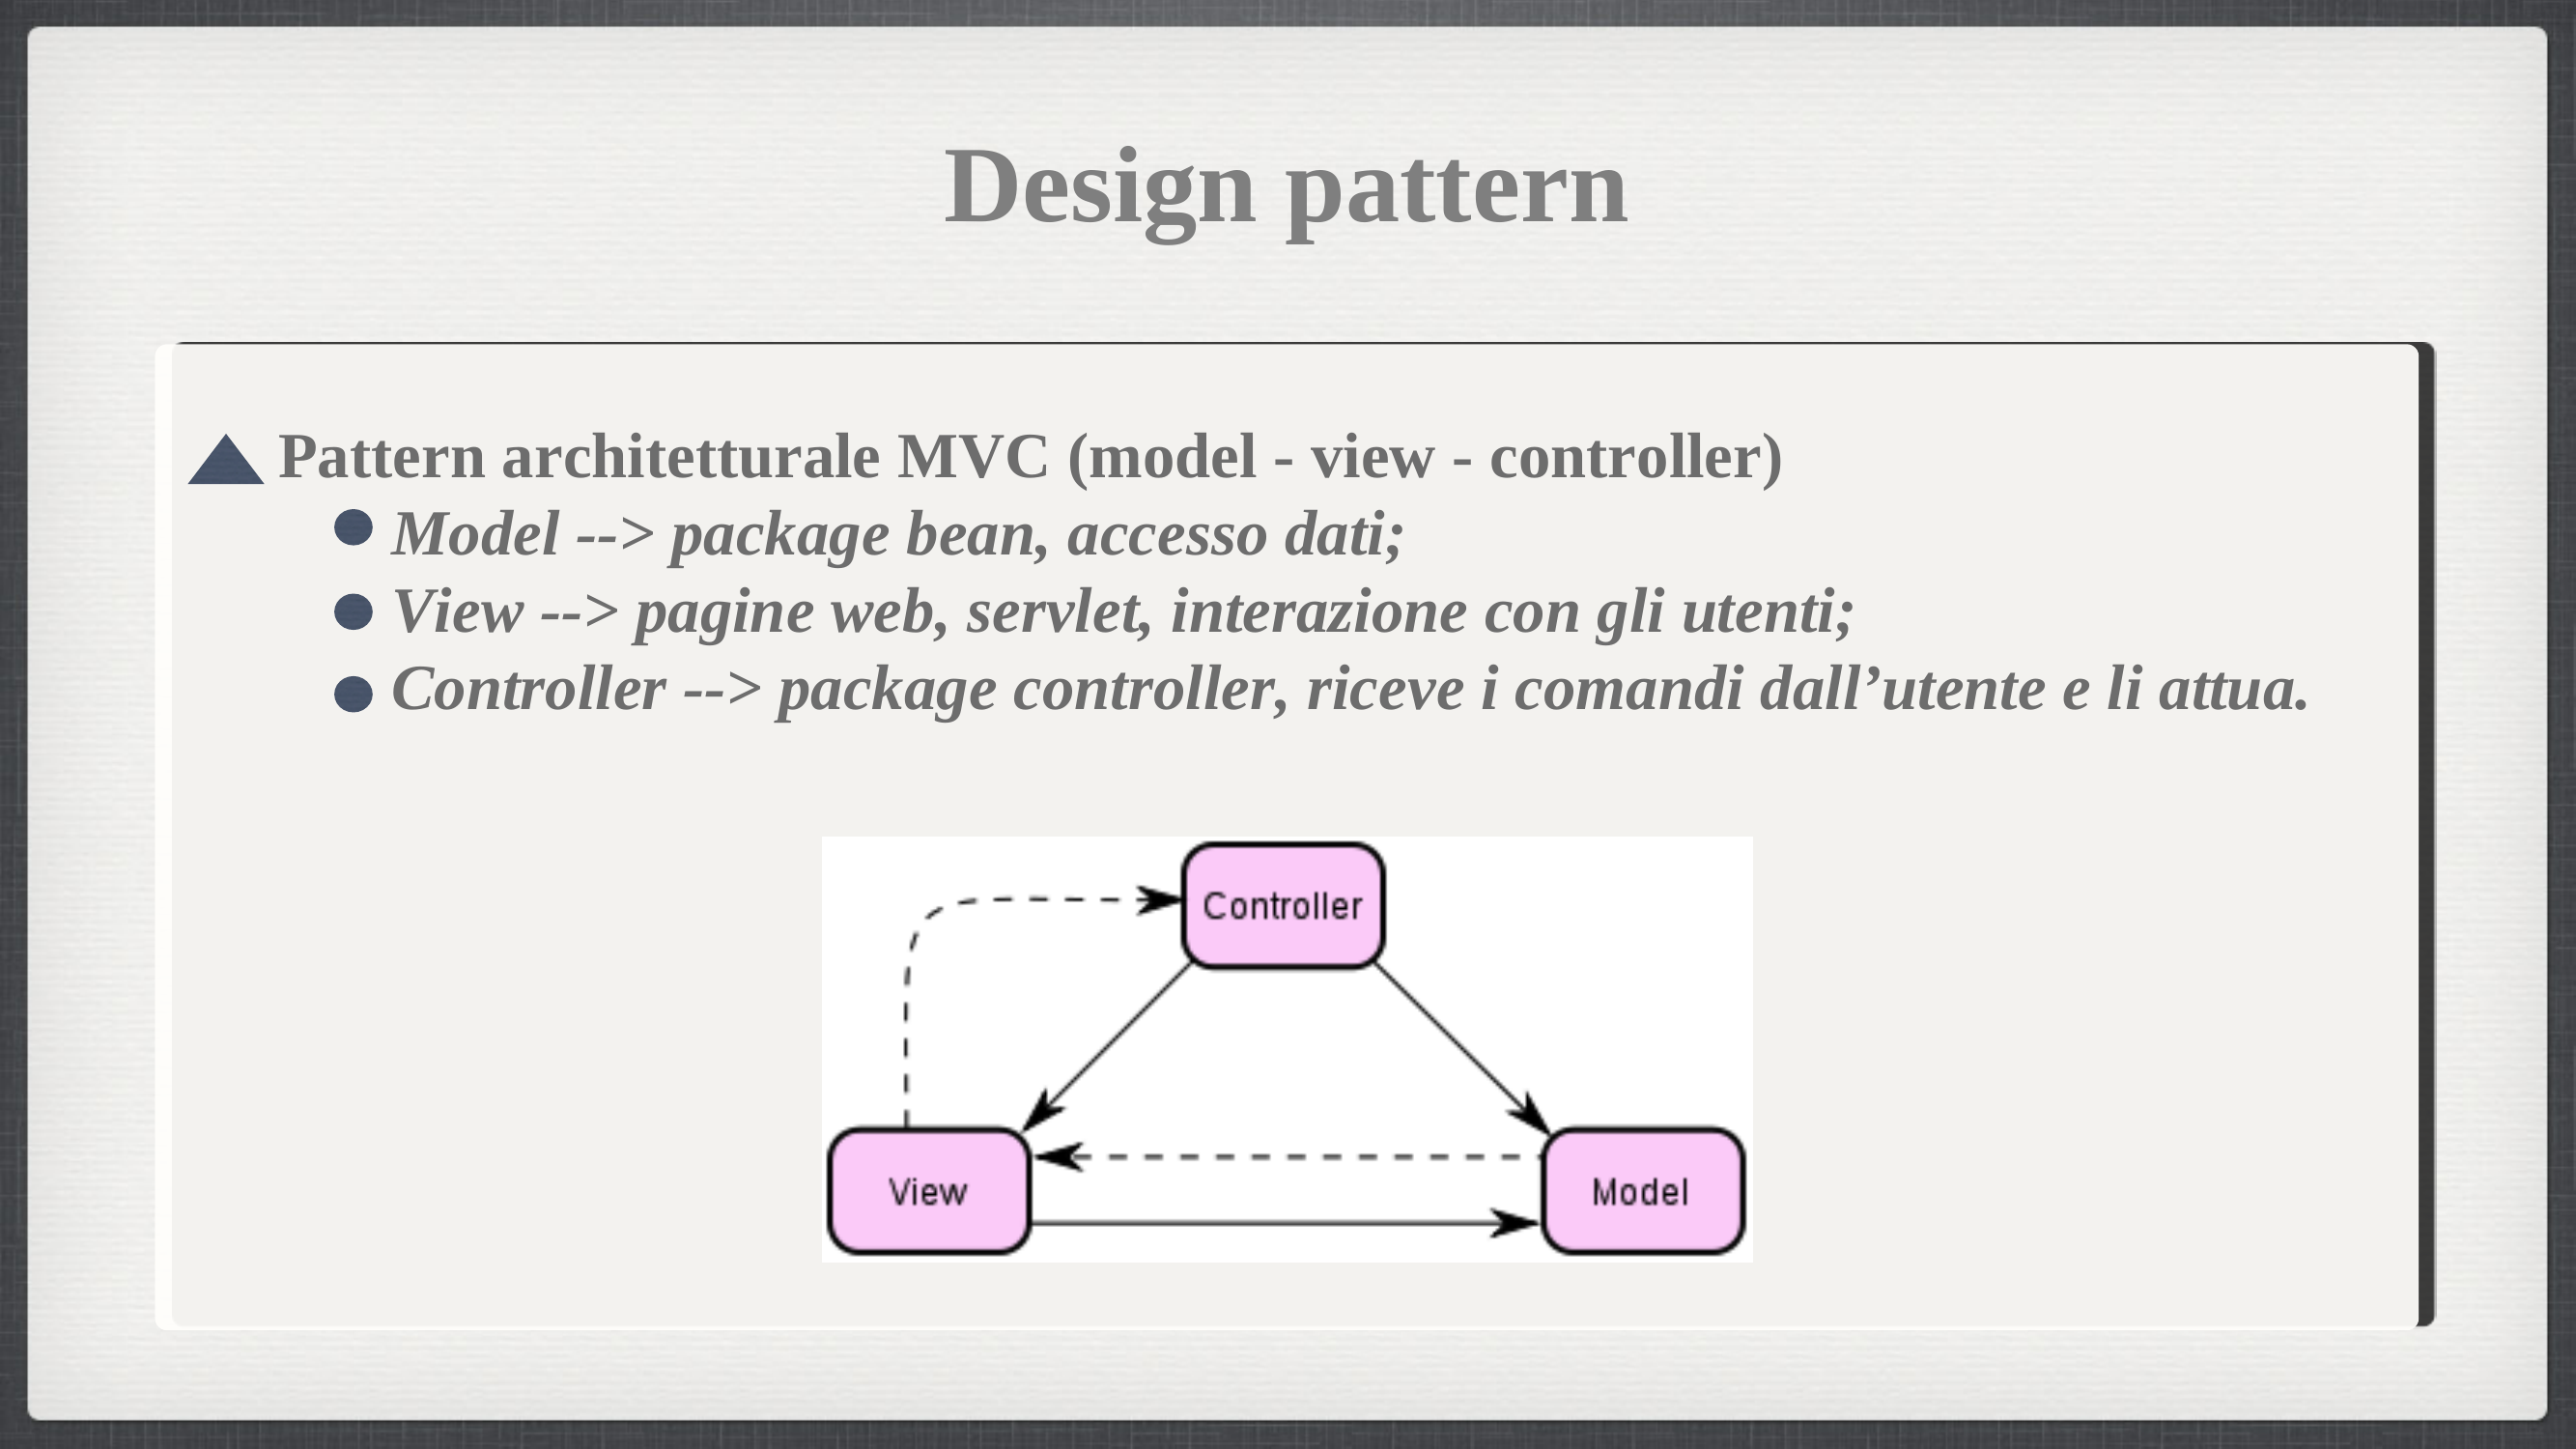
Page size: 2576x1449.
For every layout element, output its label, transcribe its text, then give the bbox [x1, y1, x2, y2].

text_box [334, 675, 373, 713]
text_box [334, 509, 373, 546]
title Design pattern [214, 38, 2359, 334]
picture [0, 0, 2576, 1449]
text_box Pattern architetturale MVC (model - view - controller) Model --> package bean, accesso dati; View --> pagine web, servlet, interazione con gli utenti; Controller --> package controller, riceve i comandi dall’utente e li attua. [278, 390, 2477, 745]
text_box [187, 433, 265, 485]
text_box [334, 593, 373, 631]
